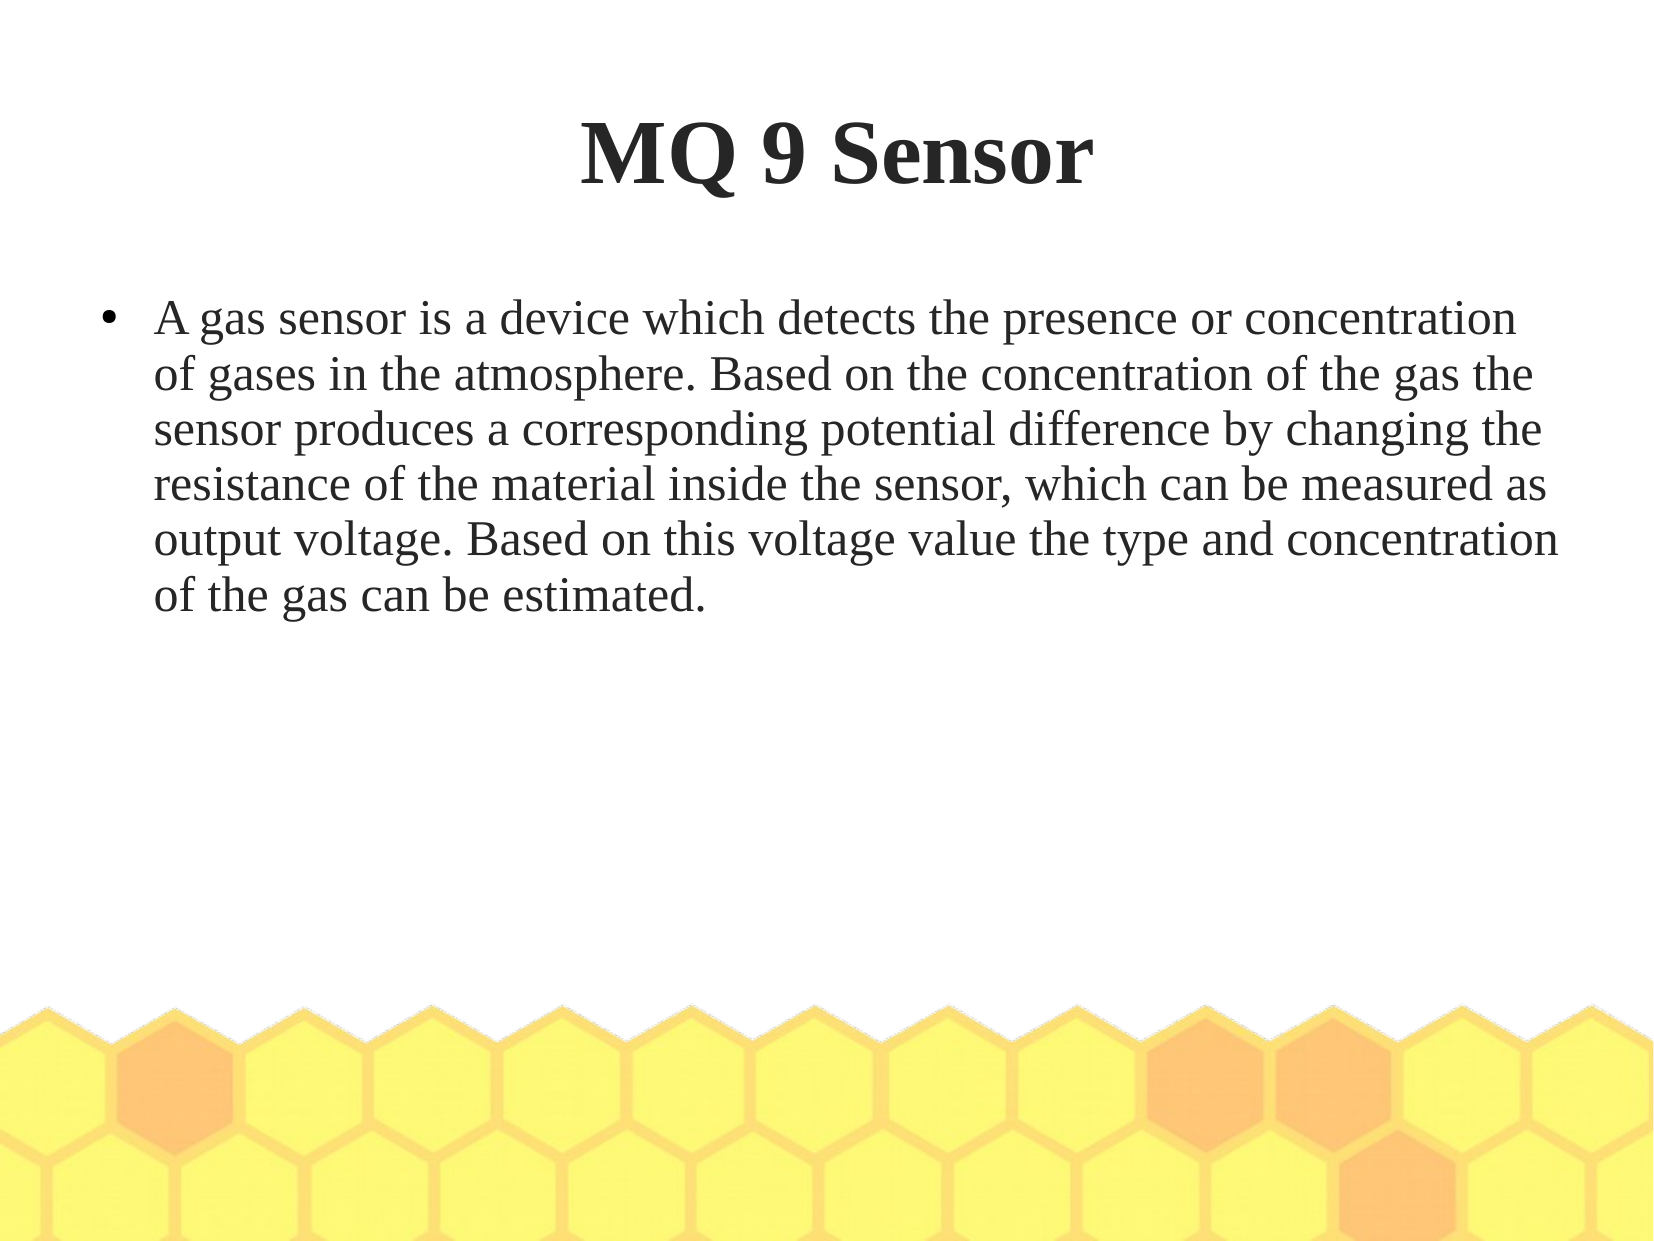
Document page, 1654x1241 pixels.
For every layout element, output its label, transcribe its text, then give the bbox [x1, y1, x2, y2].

title MQ 9 Sensor [82, 49, 1571, 257]
list A gas sensor is a device which detects the presence or concentration of gases in the atmosphere. Based on the concentration of the gas the sensor produces a corresponding potential difference by changing the resistance of the material inside the sensor, which can be measured as output voltage. Based on this voltage value the type and concentration of the gas can be estimated. [82, 290, 1571, 1010]
picture [0, 1001, 1654, 1241]
